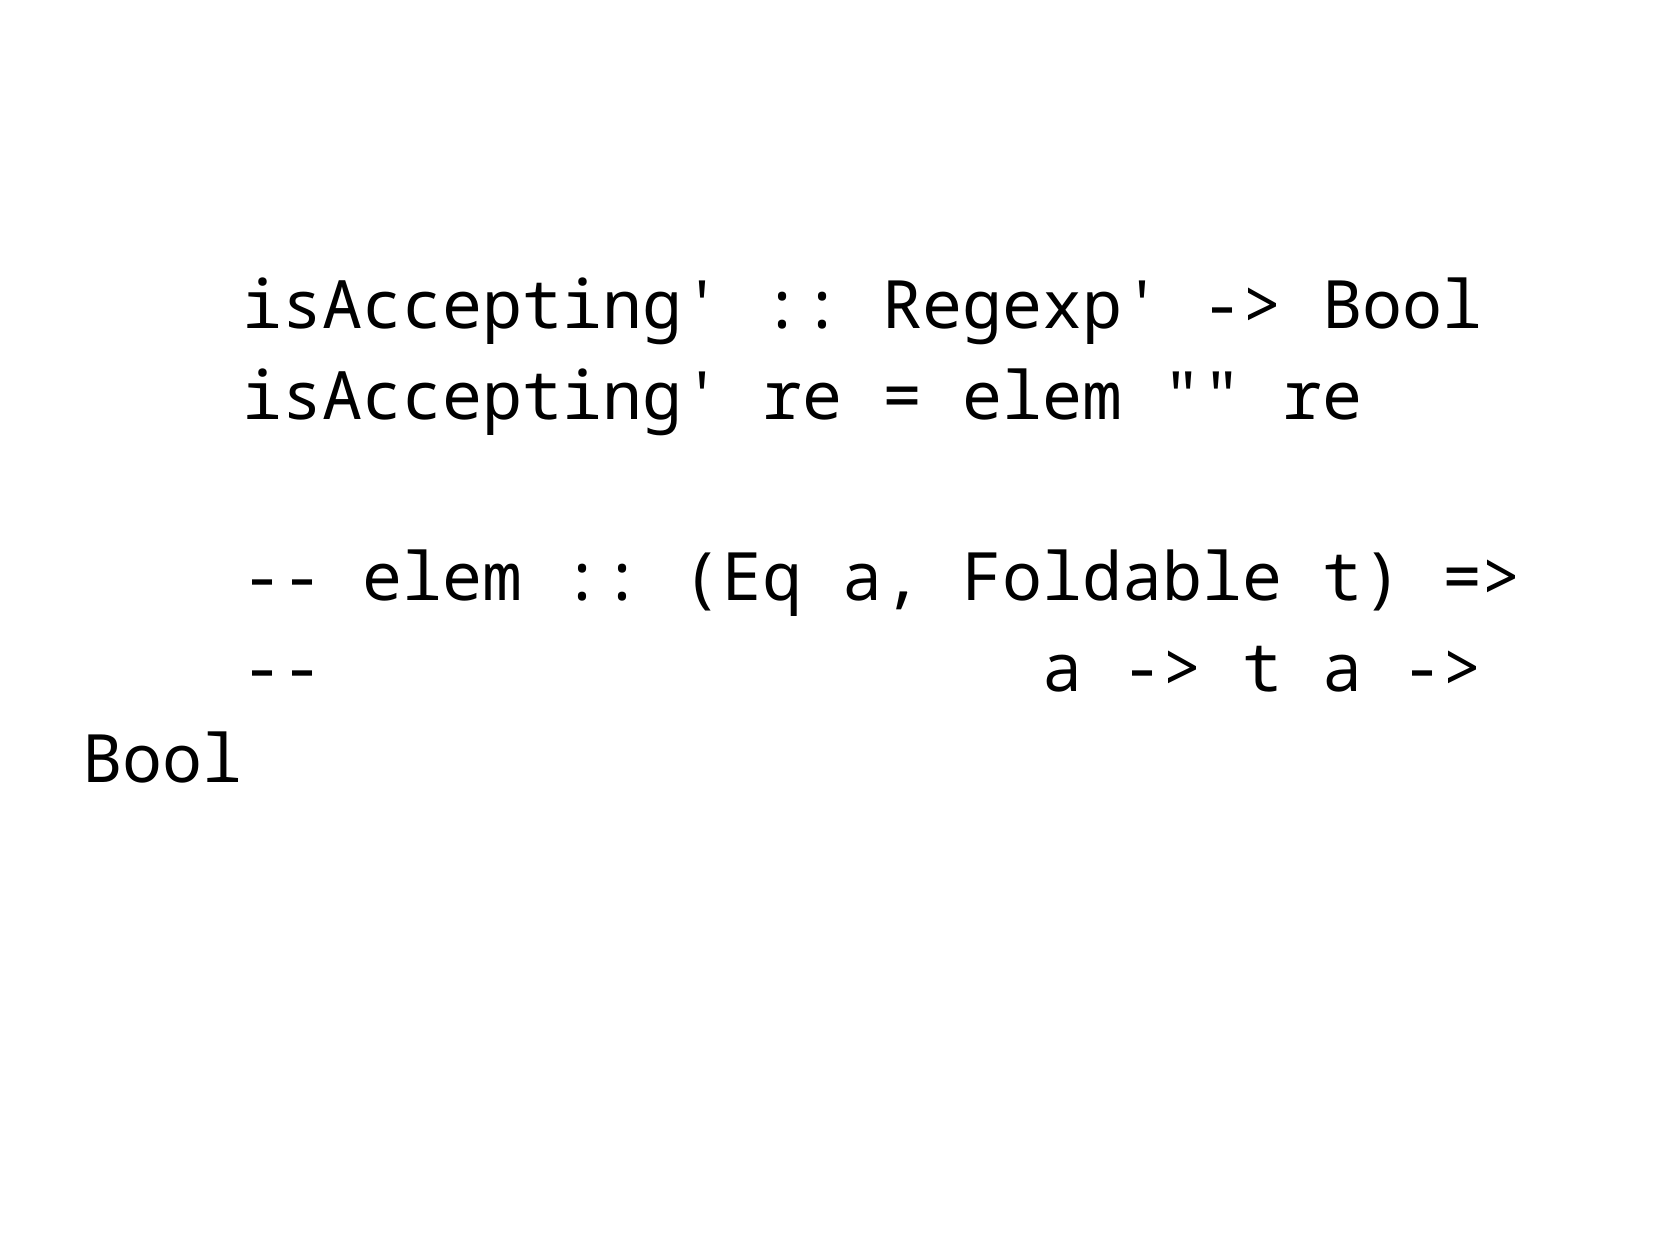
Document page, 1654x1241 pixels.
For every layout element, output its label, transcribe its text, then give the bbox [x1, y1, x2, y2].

subtitle isAccepting' :: Regexp' -> Bool isAccepting' re = elem "" re -- elem :: (Eq a, Foldable t) => -- a -> t a -> Bool [82, 49, 1571, 1010]
